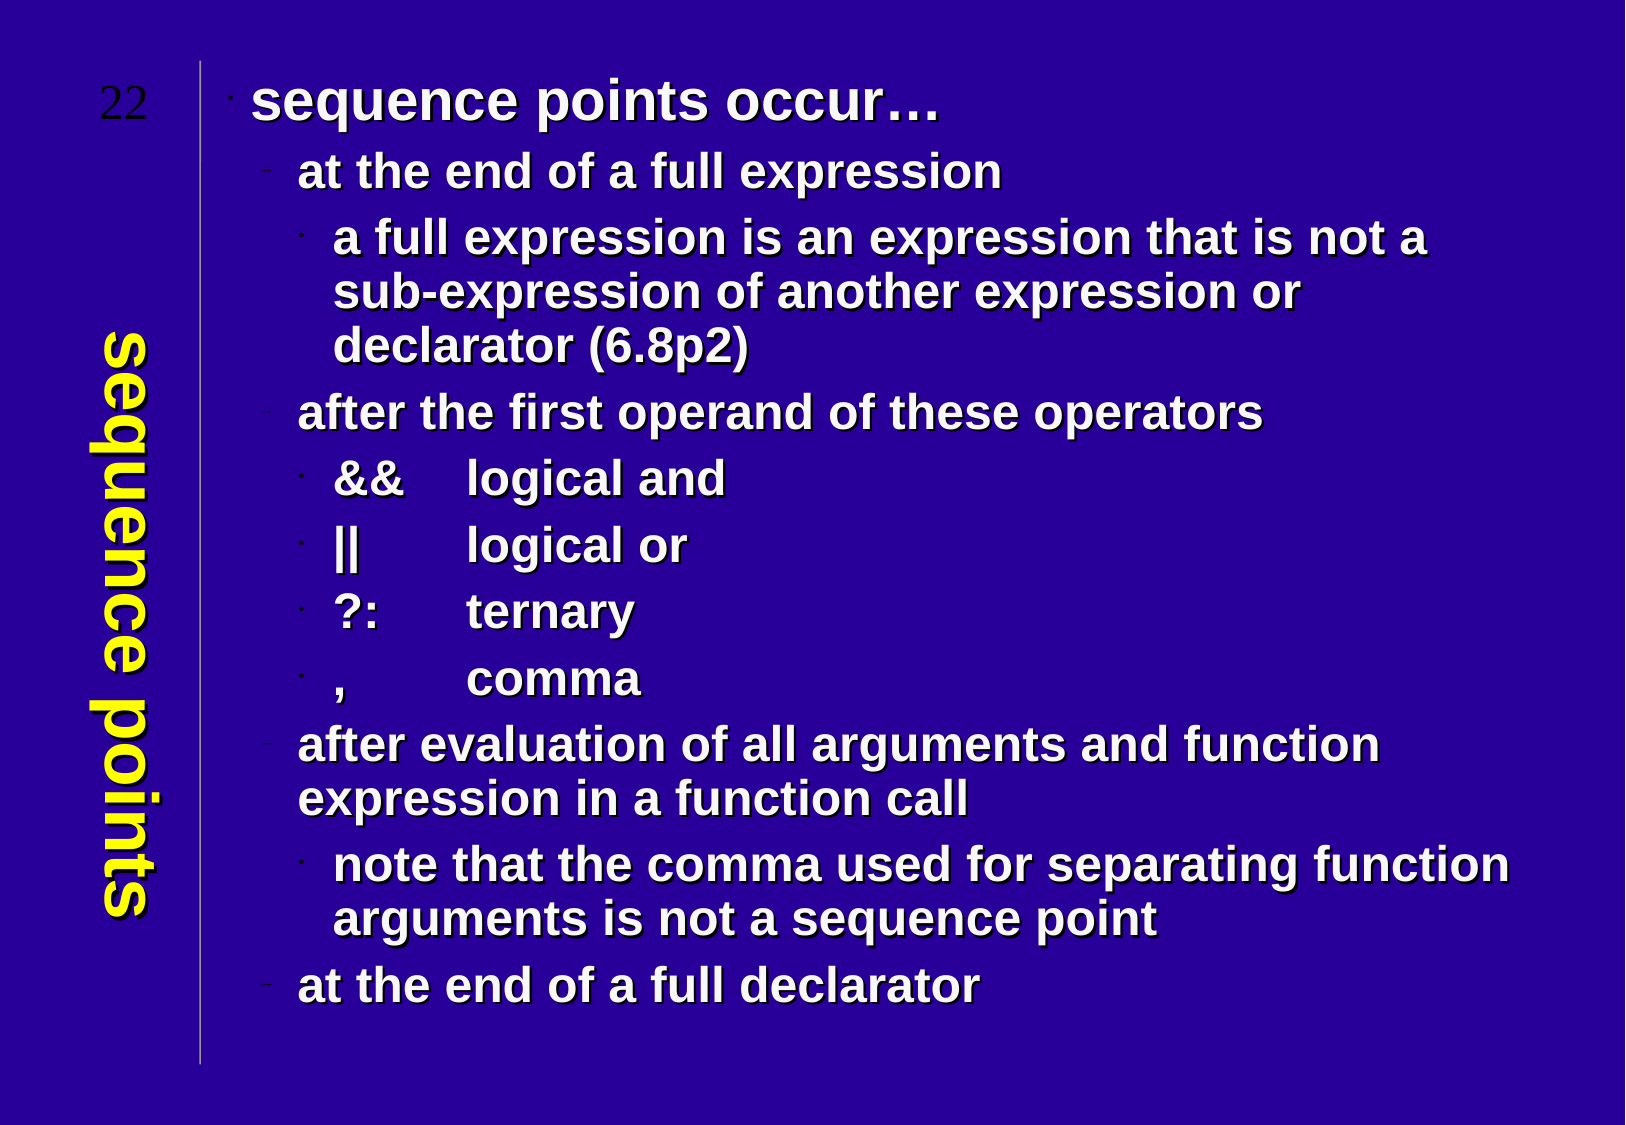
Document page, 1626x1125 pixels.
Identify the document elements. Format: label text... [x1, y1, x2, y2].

list sequence points occur… at the end of a full expression a full expression is an expression that is not a sub-expression of another expression or declarator (6.8p2) after the first operand of these operators && logical and || logical or ?: ternary , comma after evaluation of all arguments and function expression in a function call note that the comma used for separating function arguments is not a sequence point at the end of a full declarator [212, 62, 1550, 1063]
title sequence points [50, 187, 188, 1063]
